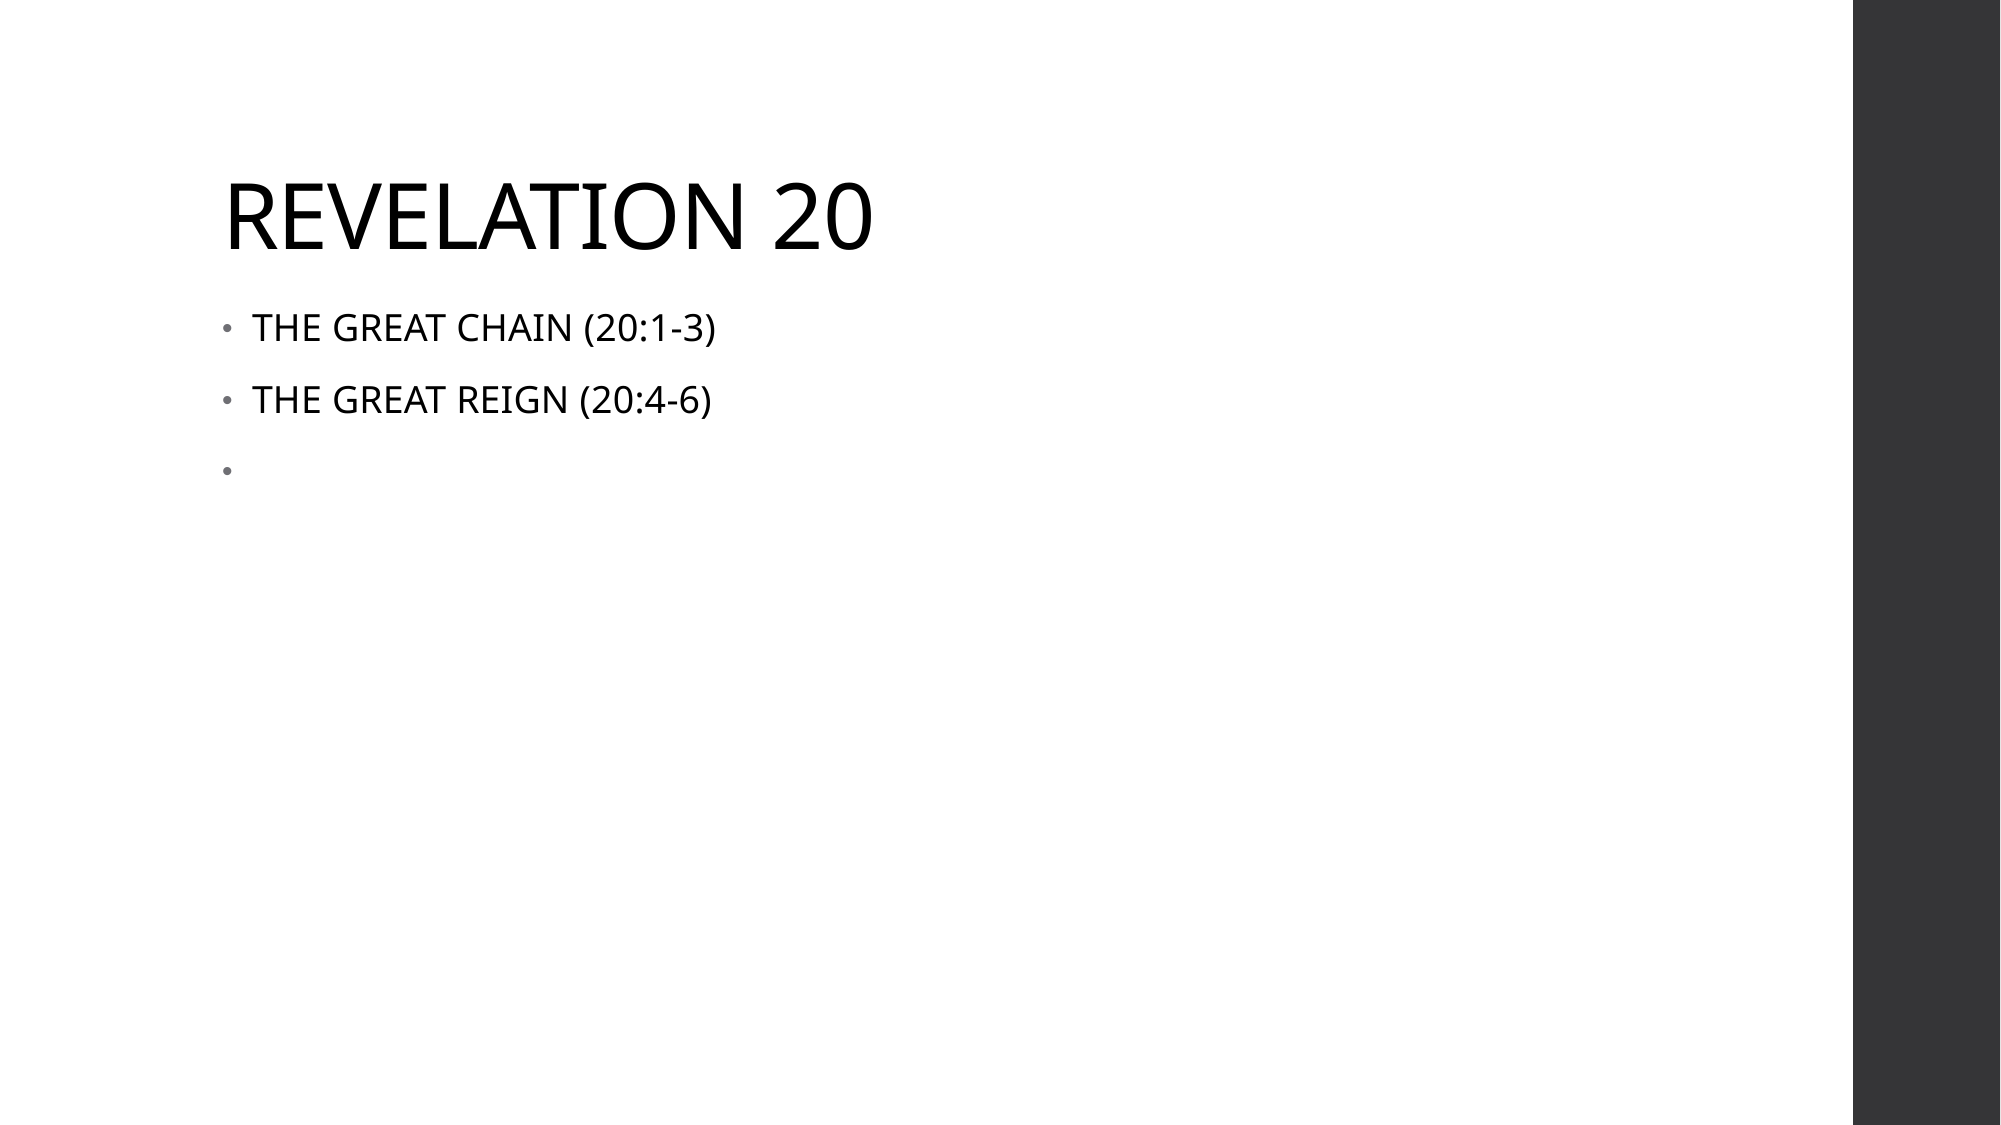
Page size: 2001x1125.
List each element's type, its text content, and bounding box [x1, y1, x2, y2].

list THE GREAT CHAIN (20:1-3) THE GREAT REIGN (20:4-6) [206, 299, 1617, 1014]
title REVELATION 20 [206, 60, 1797, 278]
